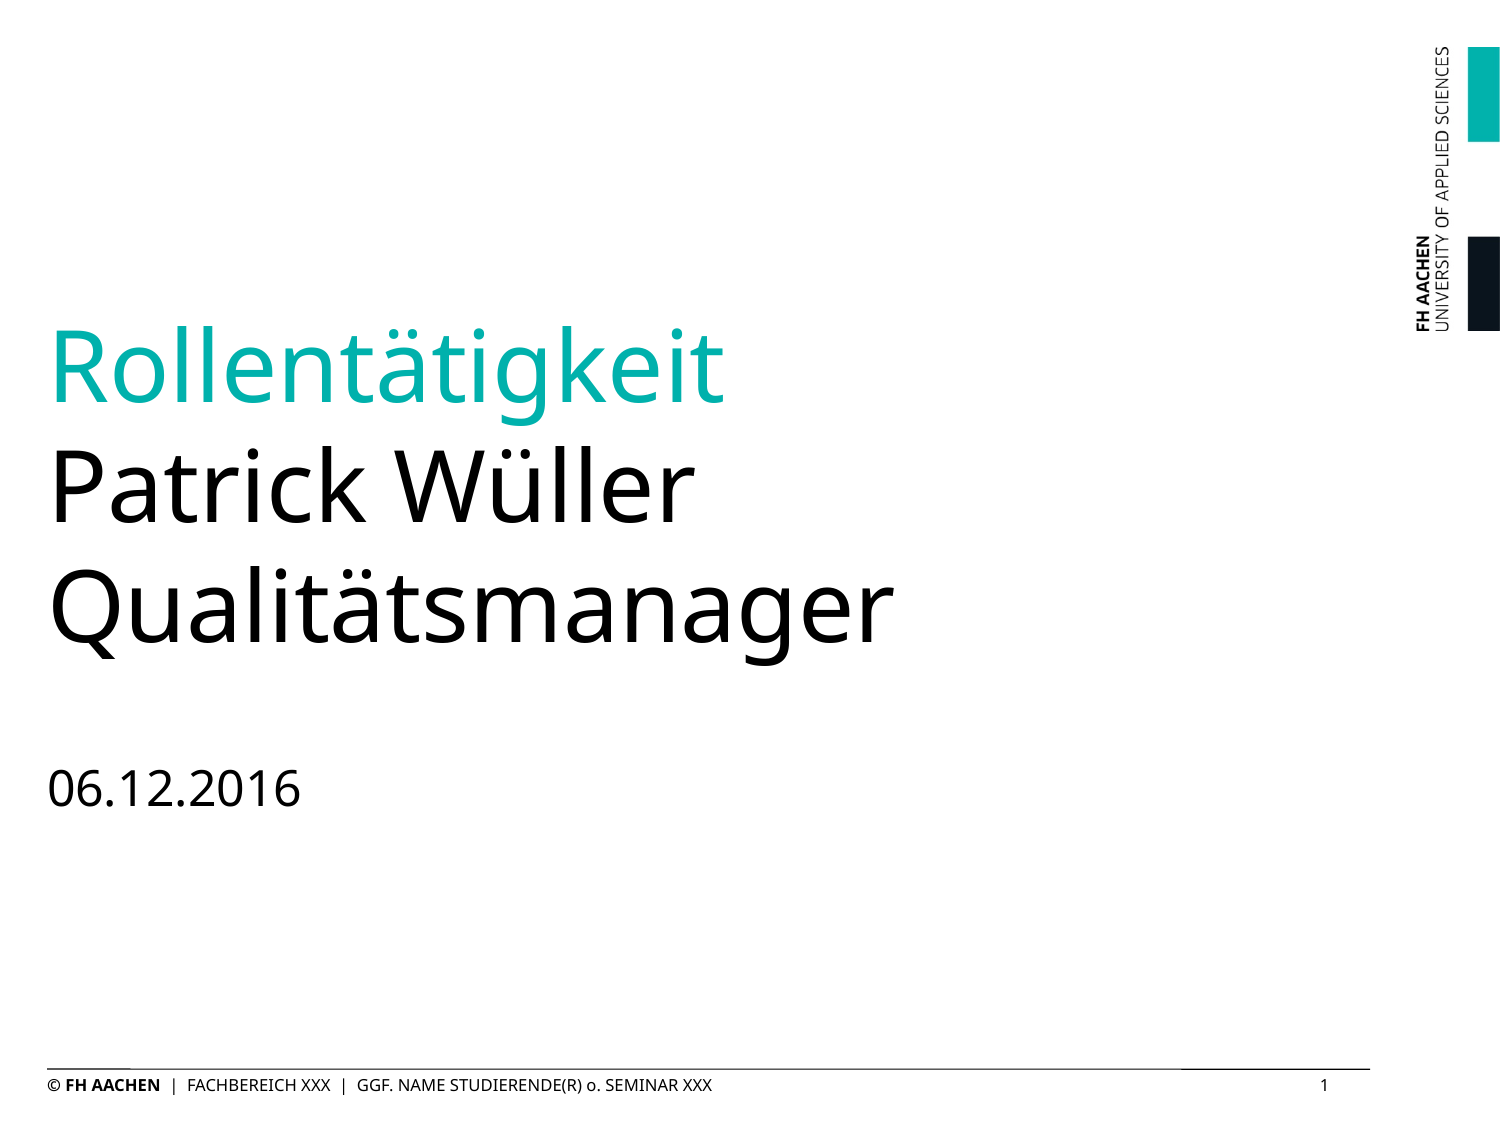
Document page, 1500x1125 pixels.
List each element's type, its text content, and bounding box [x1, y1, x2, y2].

title Rollentätigkeit Patrick Wüller Qualitätsmanager [47, 302, 1371, 717]
picture [1404, 47, 1500, 331]
footer © FH AACHEN | FACHBEREICH XXX | GGF. NAME STUDIERENDE(R) o. SEMINAR XXX [47, 1074, 988, 1095]
subtitle 06.12.2016 [47, 755, 1371, 993]
slide_number <Nummer> [1319, 1074, 1369, 1095]
